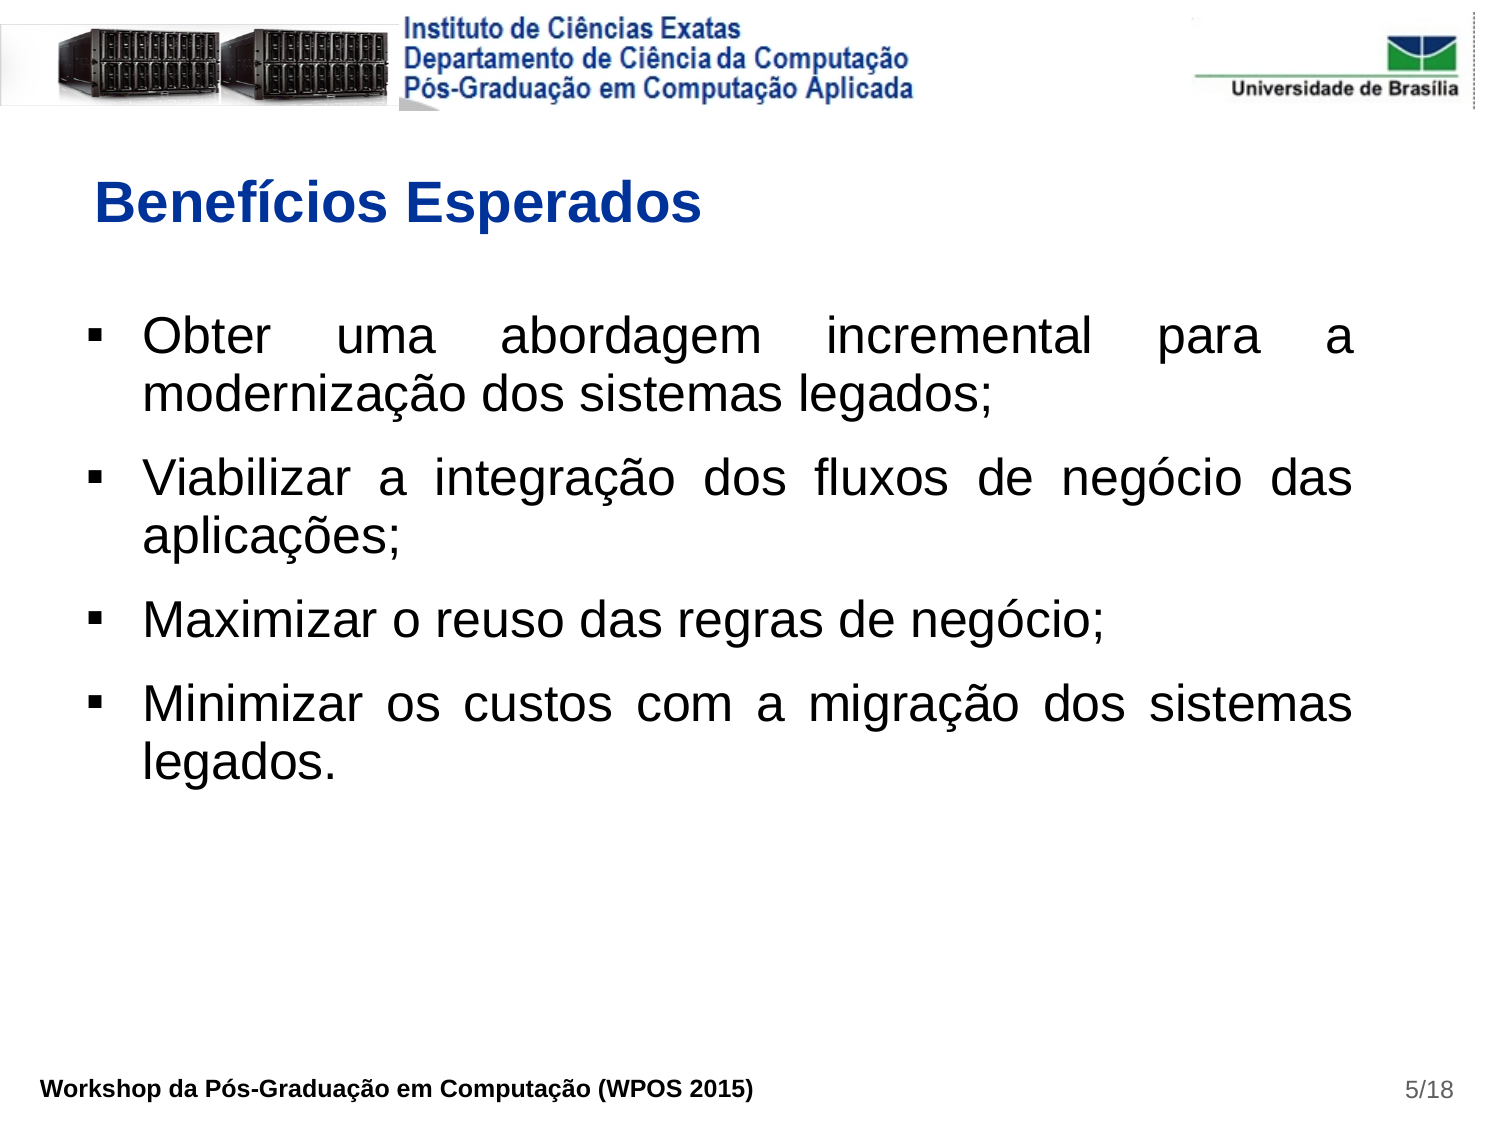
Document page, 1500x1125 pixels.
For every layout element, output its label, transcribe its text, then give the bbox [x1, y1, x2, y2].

text_box Workshop da Pós-Graduação em Computação (WPOS 2015) [24, 1049, 1381, 1125]
picture [0, 12, 1475, 111]
title Benefícios Esperados [59, 141, 1111, 262]
list Obter uma abordagem incremental para a modernização dos sistemas legados; Viabilizar a integração dos fluxos de negócio das aplicações; Maximizar o reuso das regras de negócio; Minimizar os custos com a migração dos sistemas legados. [79, 307, 1356, 792]
text_box <number>/18 [1381, 1049, 1487, 1125]
